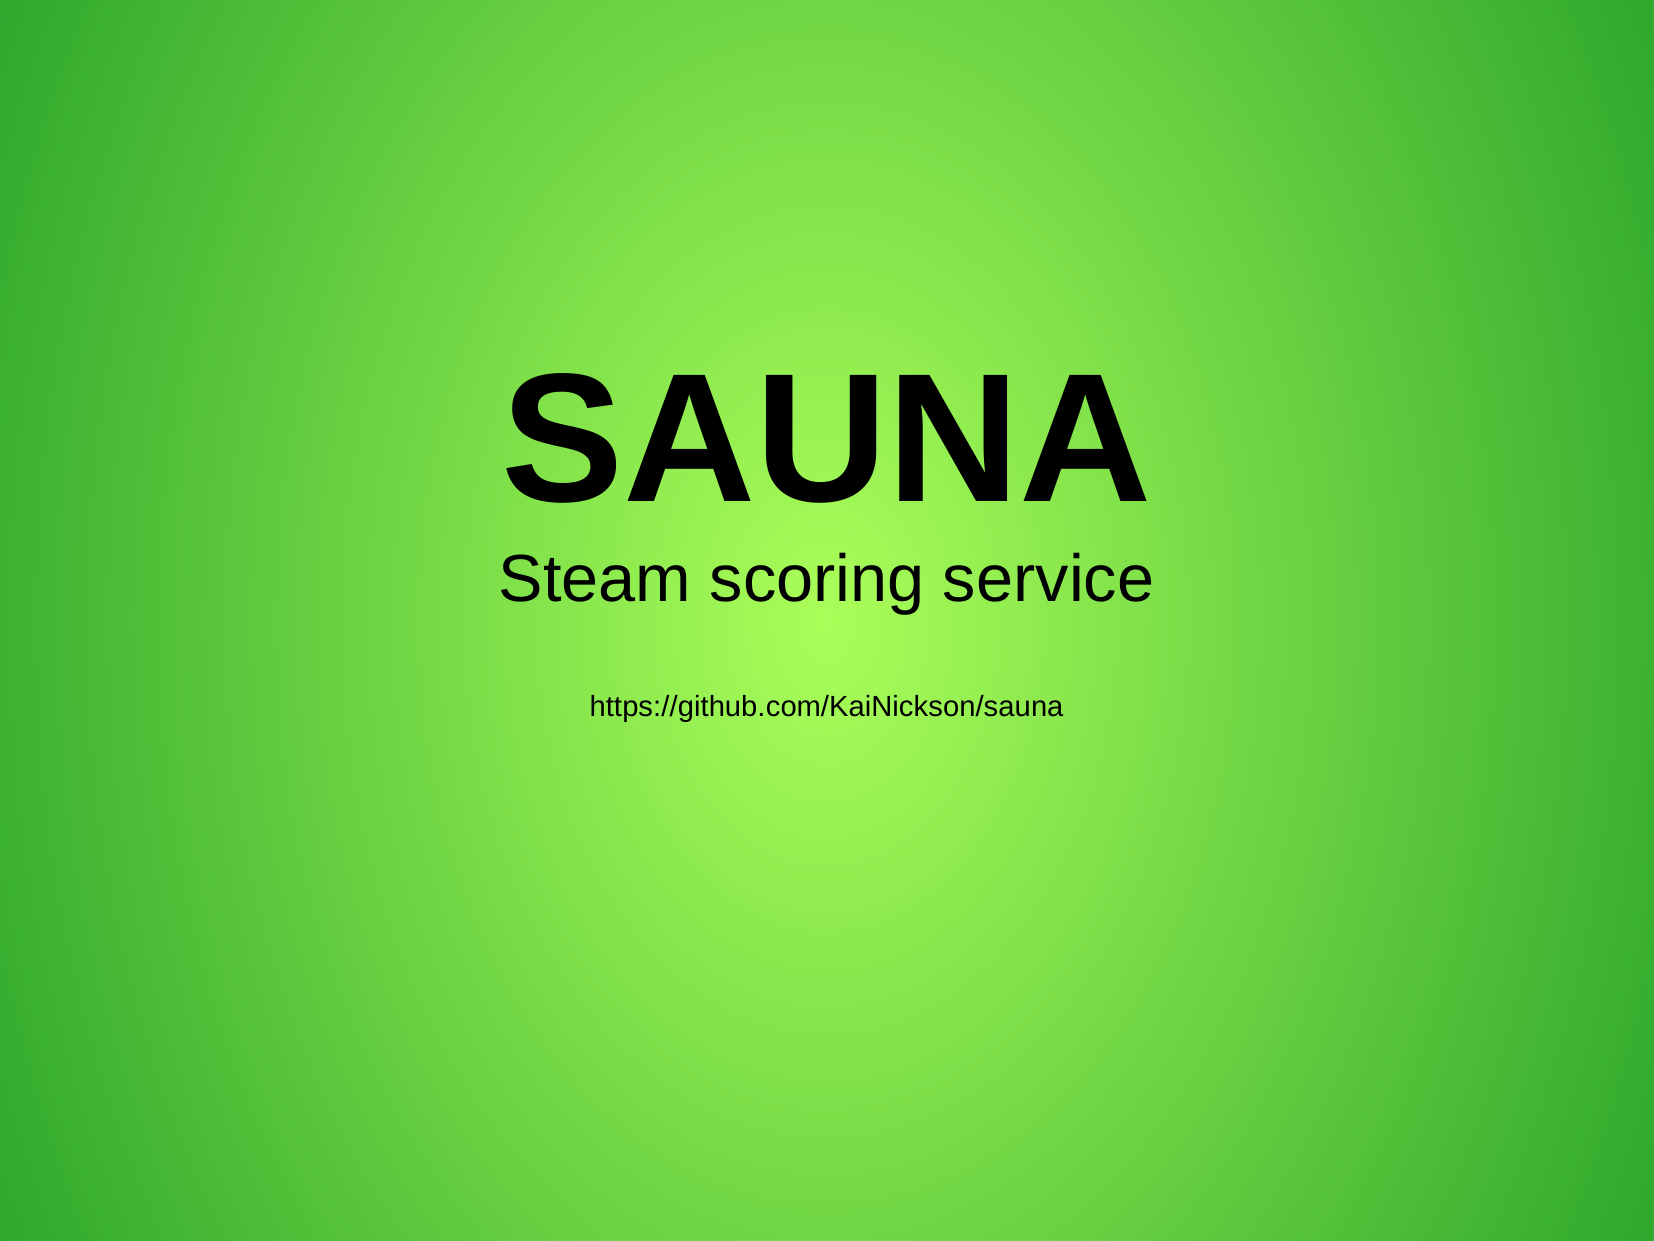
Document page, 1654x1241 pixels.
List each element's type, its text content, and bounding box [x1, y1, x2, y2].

subtitle SAUNA Steam scoring service https://github.com/KaiNickson/sauna [82, 49, 1571, 1010]
